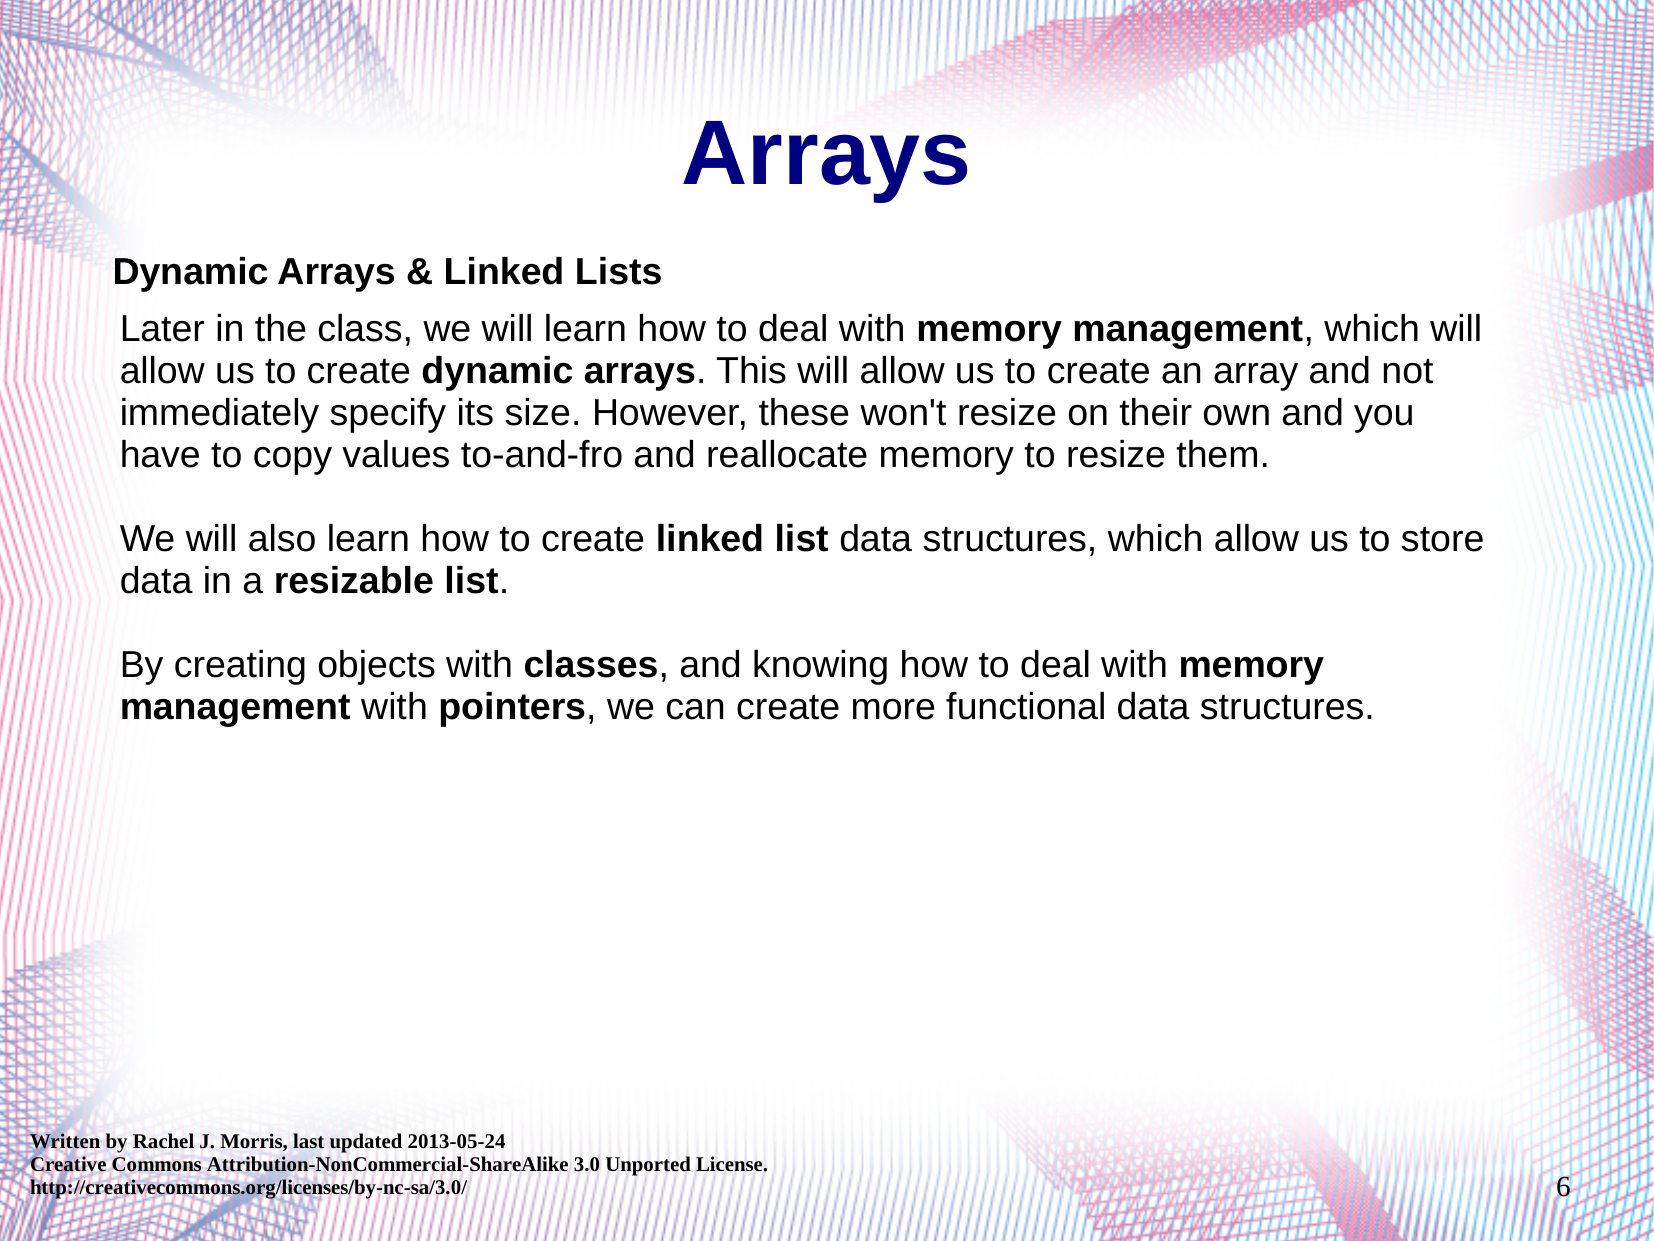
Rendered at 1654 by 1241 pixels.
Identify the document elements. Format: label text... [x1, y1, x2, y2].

title Arrays [82, 49, 1571, 257]
text_box Later in the class, we will learn how to deal with memory management, which will allow us to create dynamic arrays. This will allow us to create an array and not immediately specify its size. However, these won't resize on their own and you have to copy values to-and-fro and reallocate memory to resize them. We will also learn how to create linked list data structures, which allow us to store data in a resizable list. By creating objects with classes, and knowing how to deal with memory management with pointers, we can create more functional data structures. [105, 300, 1501, 735]
picture [0, 0, 1654, 1241]
text_box Dynamic Arrays & Linked Lists [97, 243, 1591, 301]
